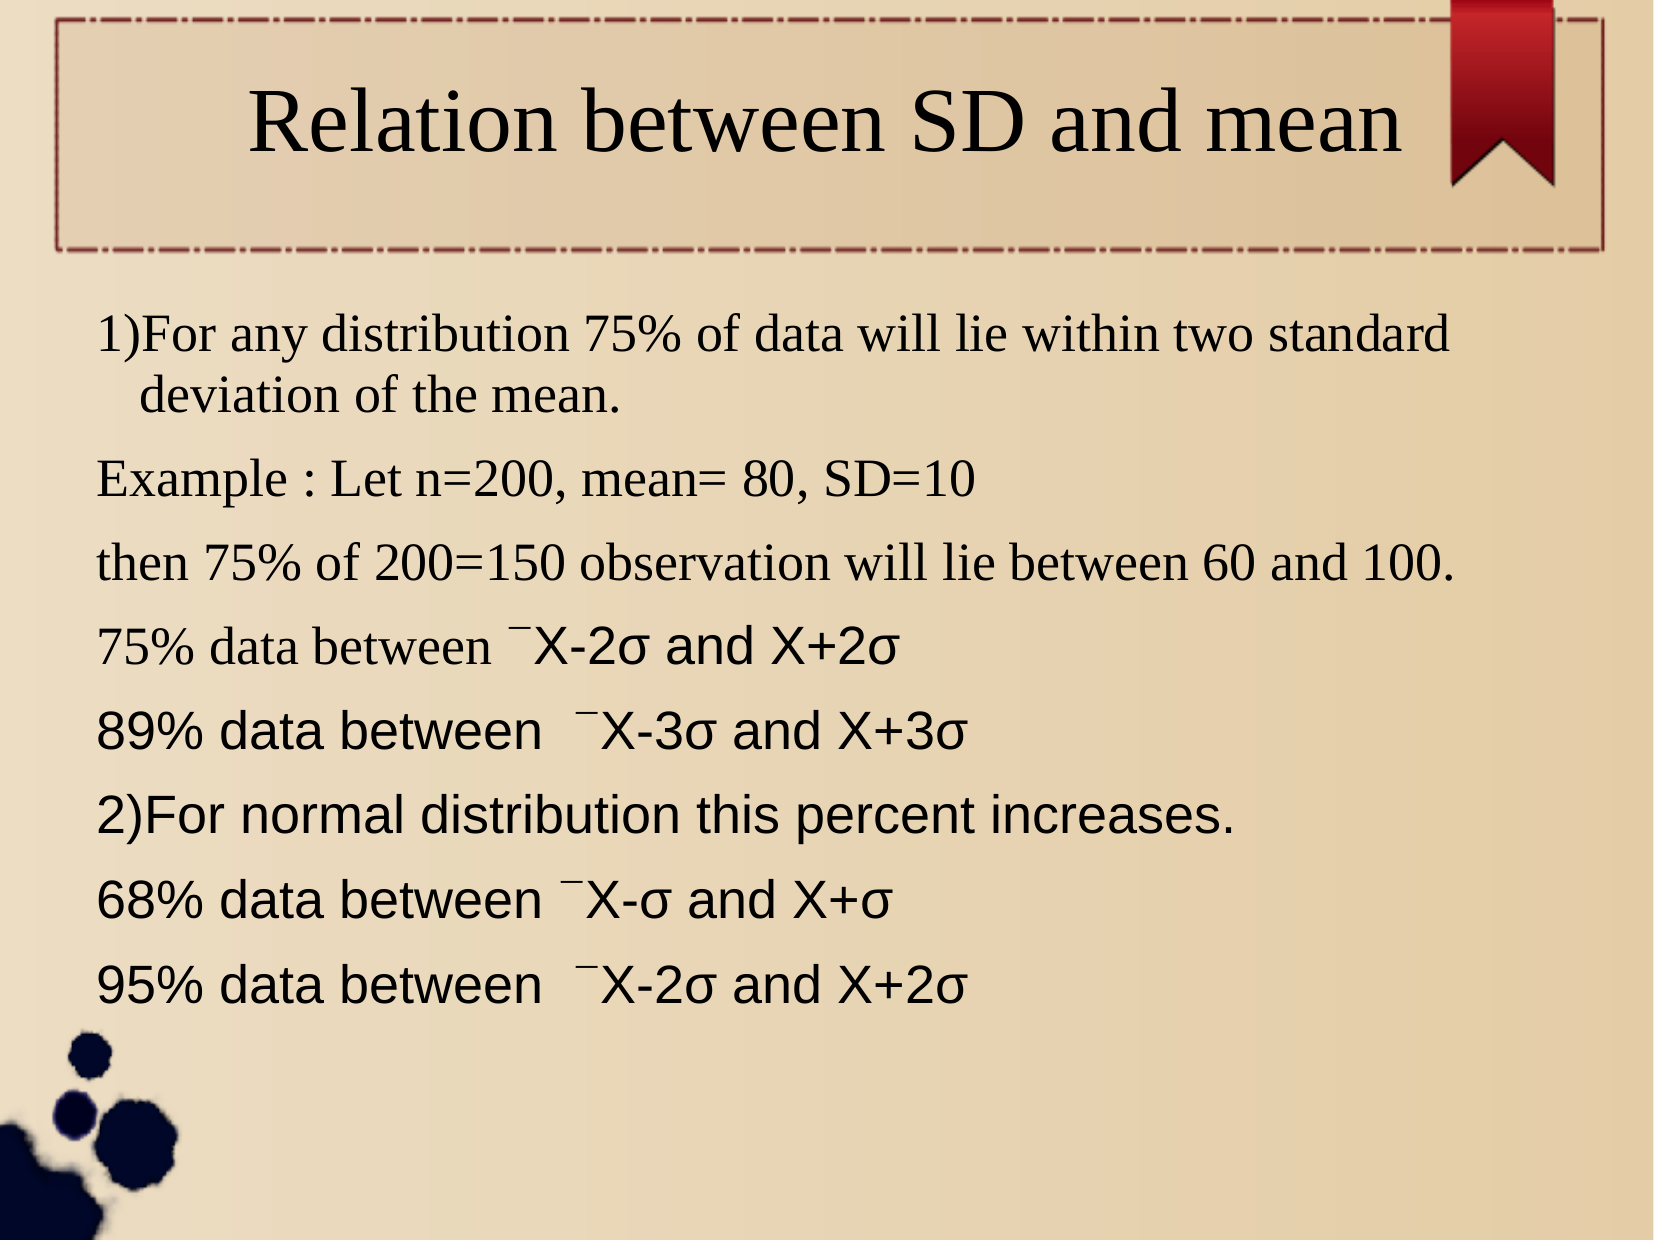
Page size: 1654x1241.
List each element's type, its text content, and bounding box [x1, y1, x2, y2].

title Relation between SD and mean [82, 47, 1571, 189]
list 1)For any distribution 75% of data will lie within two standard deviation of the mean. Example : Let n=200, mean= 80, SD=10 then 75% of 200=150 observation will lie between 60 and 100. 75% data between X-2σ and X+2σ 89% data between X-3σ and X+3σ 2)For normal distribution this percent increases. 68% data between X-σ and X+σ 95% data between X-2σ and X+2σ [82, 299, 1571, 1019]
picture [0, 0, 1654, 1240]
